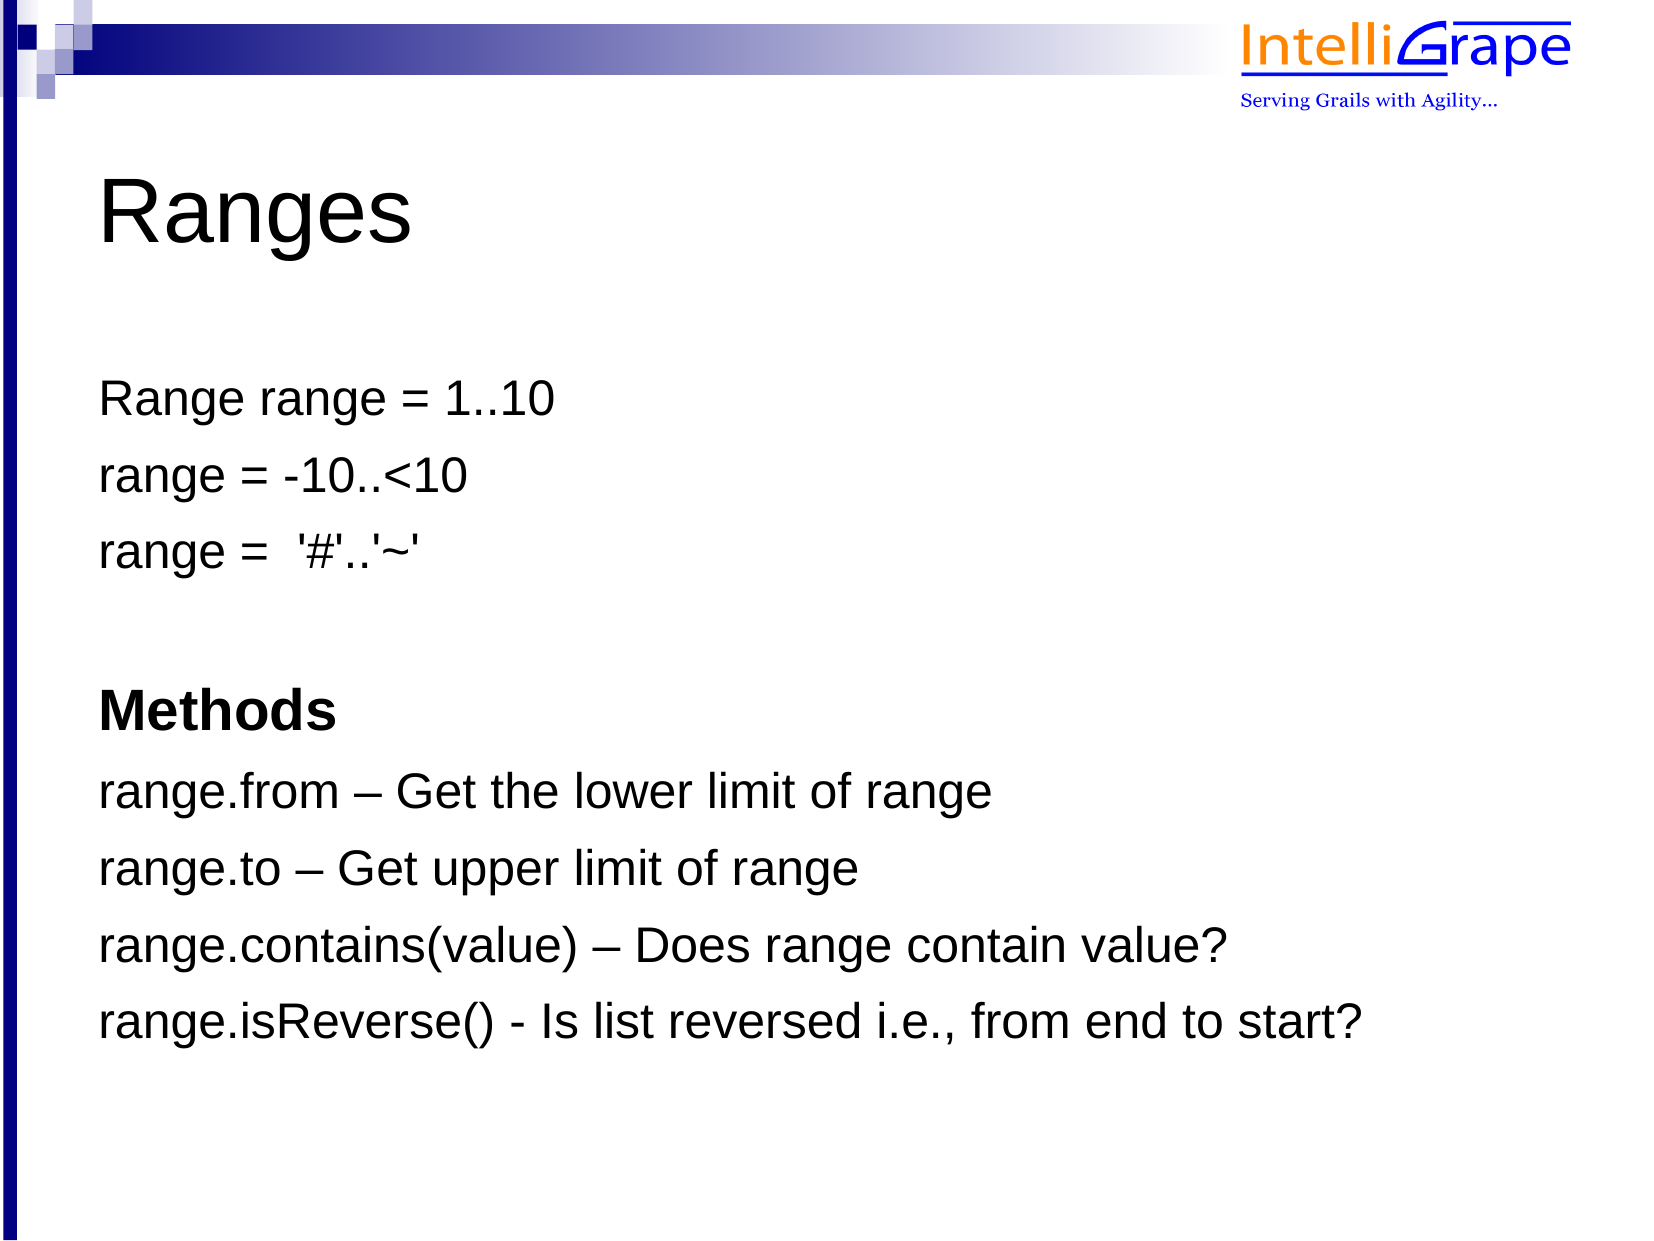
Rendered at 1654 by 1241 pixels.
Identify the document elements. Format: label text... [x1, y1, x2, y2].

list Range range = 1..10 range = -10..<10 range = '#'..'~' Methods range.from – Get the lower limit of range range.to – Get upper limit of range range.contains(value) – Does range contain value? range.isReverse() - Is list reversed i.e., from end to start? [82, 358, 1569, 1176]
title Ranges [82, 82, 1569, 330]
picture [1240, 14, 1571, 111]
